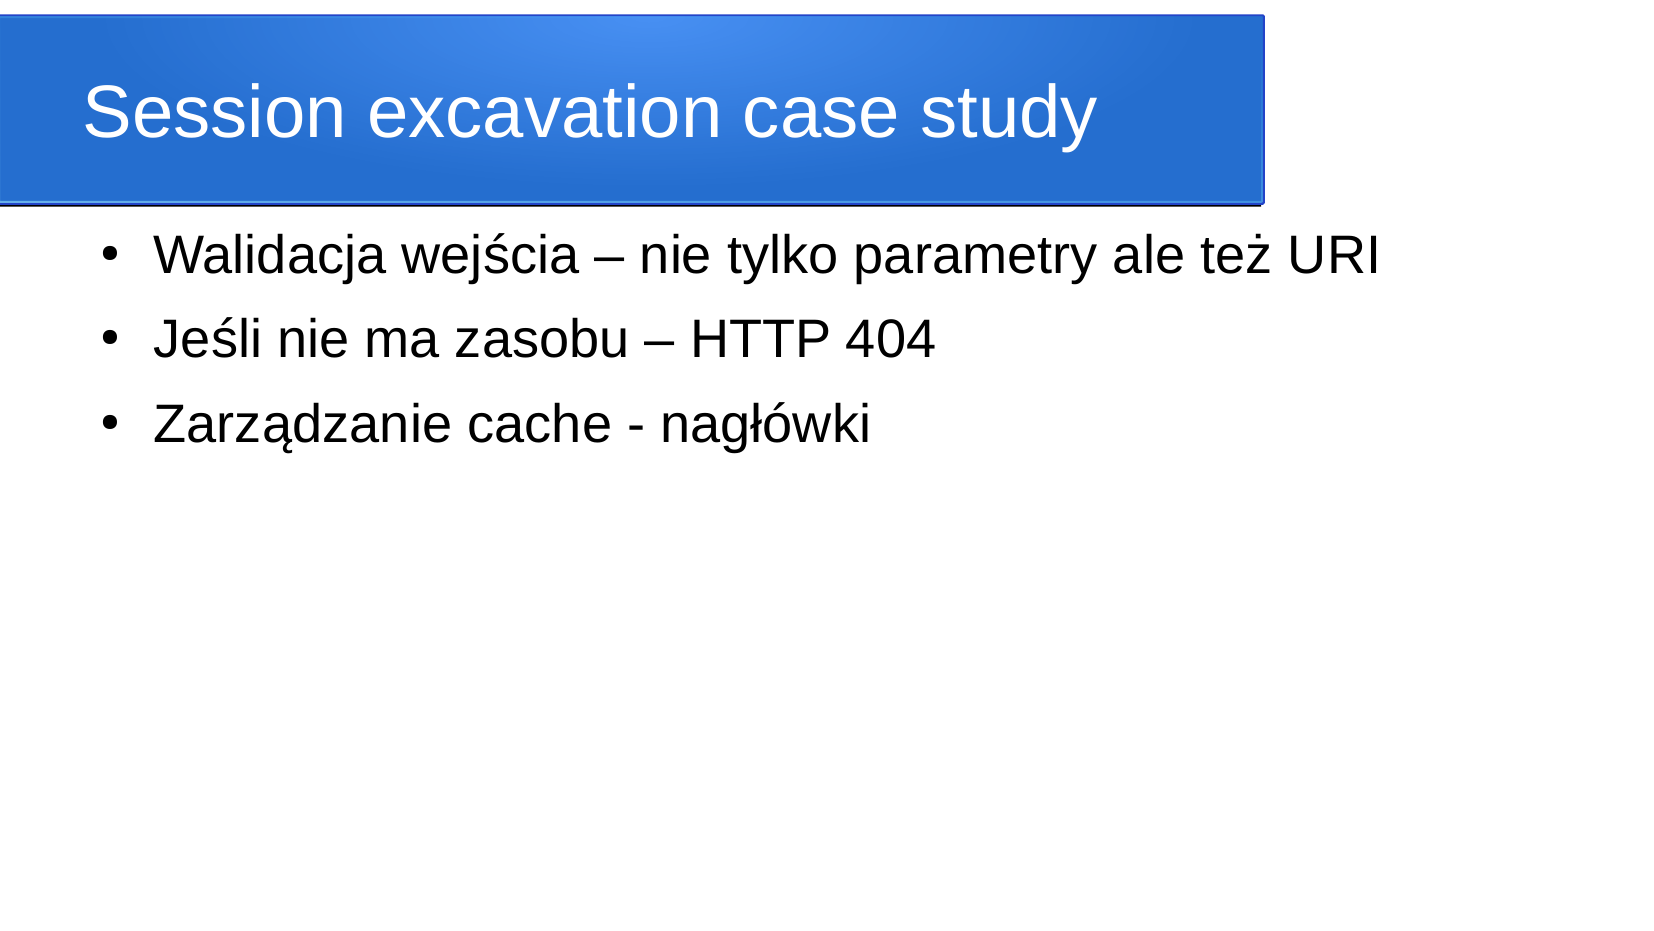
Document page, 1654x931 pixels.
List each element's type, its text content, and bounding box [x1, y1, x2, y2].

title Session excavation case study [82, 35, 1235, 189]
list Walidacja wejścia – nie tylko parametry ale też URI Jeśli nie ma zasobu – HTTP 404 Zarządzanie cache - nagłówki [82, 224, 1571, 764]
